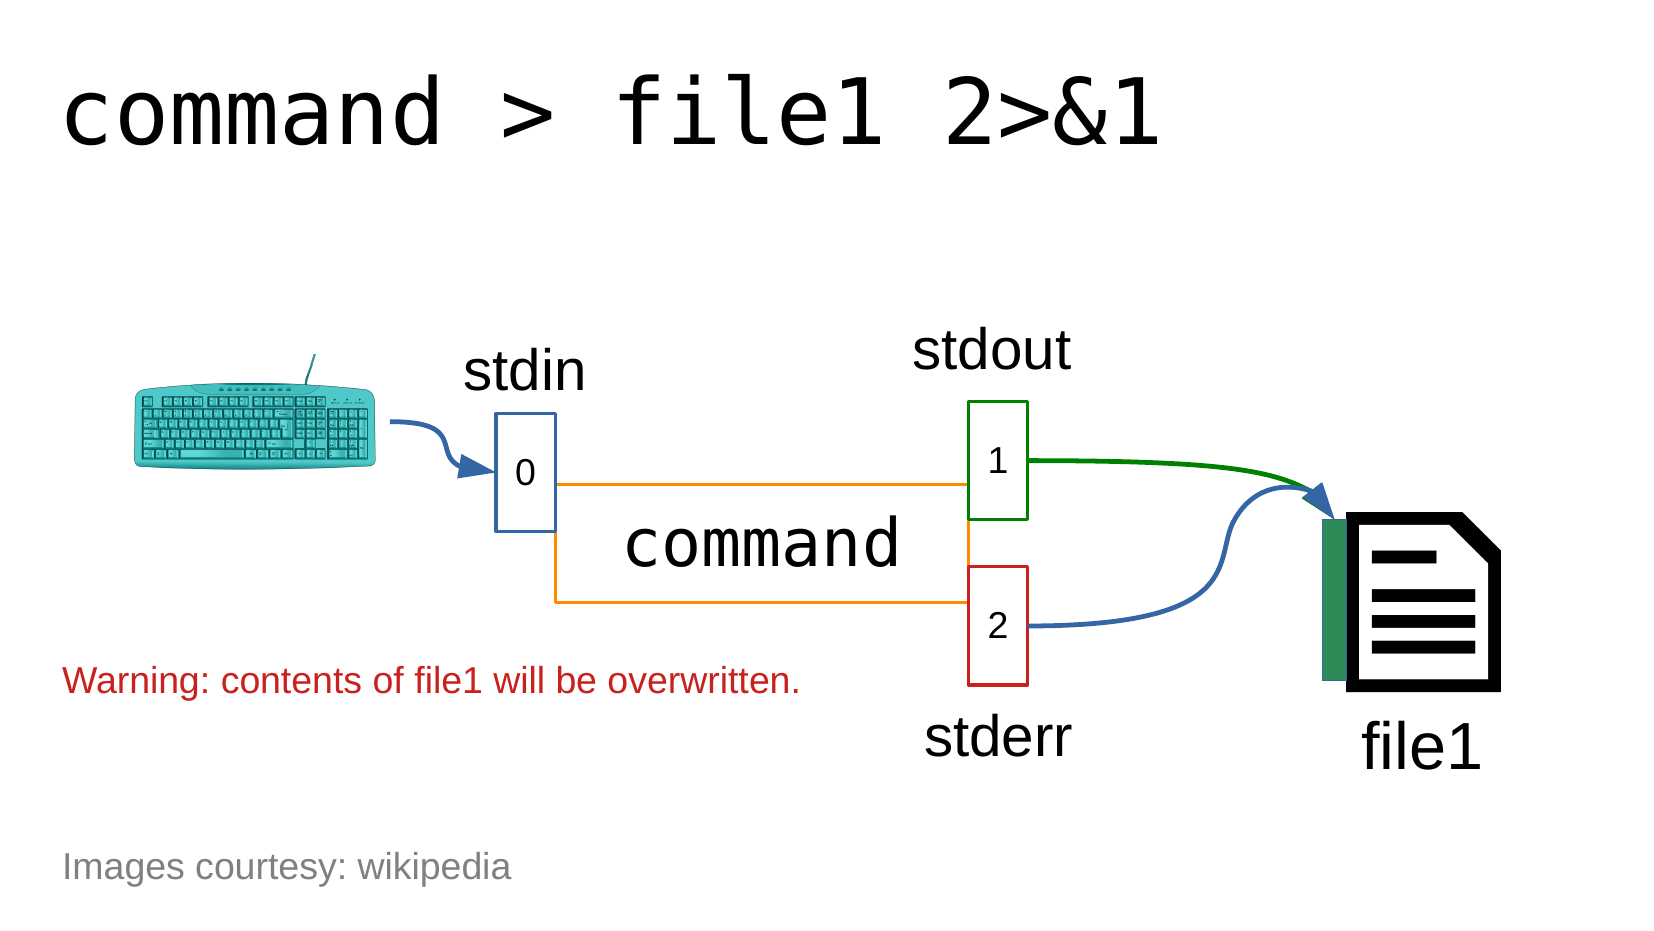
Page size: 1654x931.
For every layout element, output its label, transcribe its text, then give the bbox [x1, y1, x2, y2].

text_box [1322, 519, 1347, 681]
picture [119, 354, 390, 490]
text_box stderr [909, 696, 1170, 777]
text_box Images courtesy: wikipedia [47, 838, 1040, 896]
text_box 2 [968, 566, 1028, 651]
text_box 0 [496, 413, 556, 532]
text_box stdin [448, 330, 709, 411]
text_box 1 [968, 401, 1028, 520]
text_box Warning: contents of file1 will be overwritten. [47, 651, 1087, 751]
text_box stdout [897, 309, 1158, 390]
text_box file1 [1346, 701, 1583, 792]
title command > file1 2>&1 [59, 59, 1548, 167]
text_box command [555, 484, 969, 603]
picture [1346, 499, 1501, 701]
